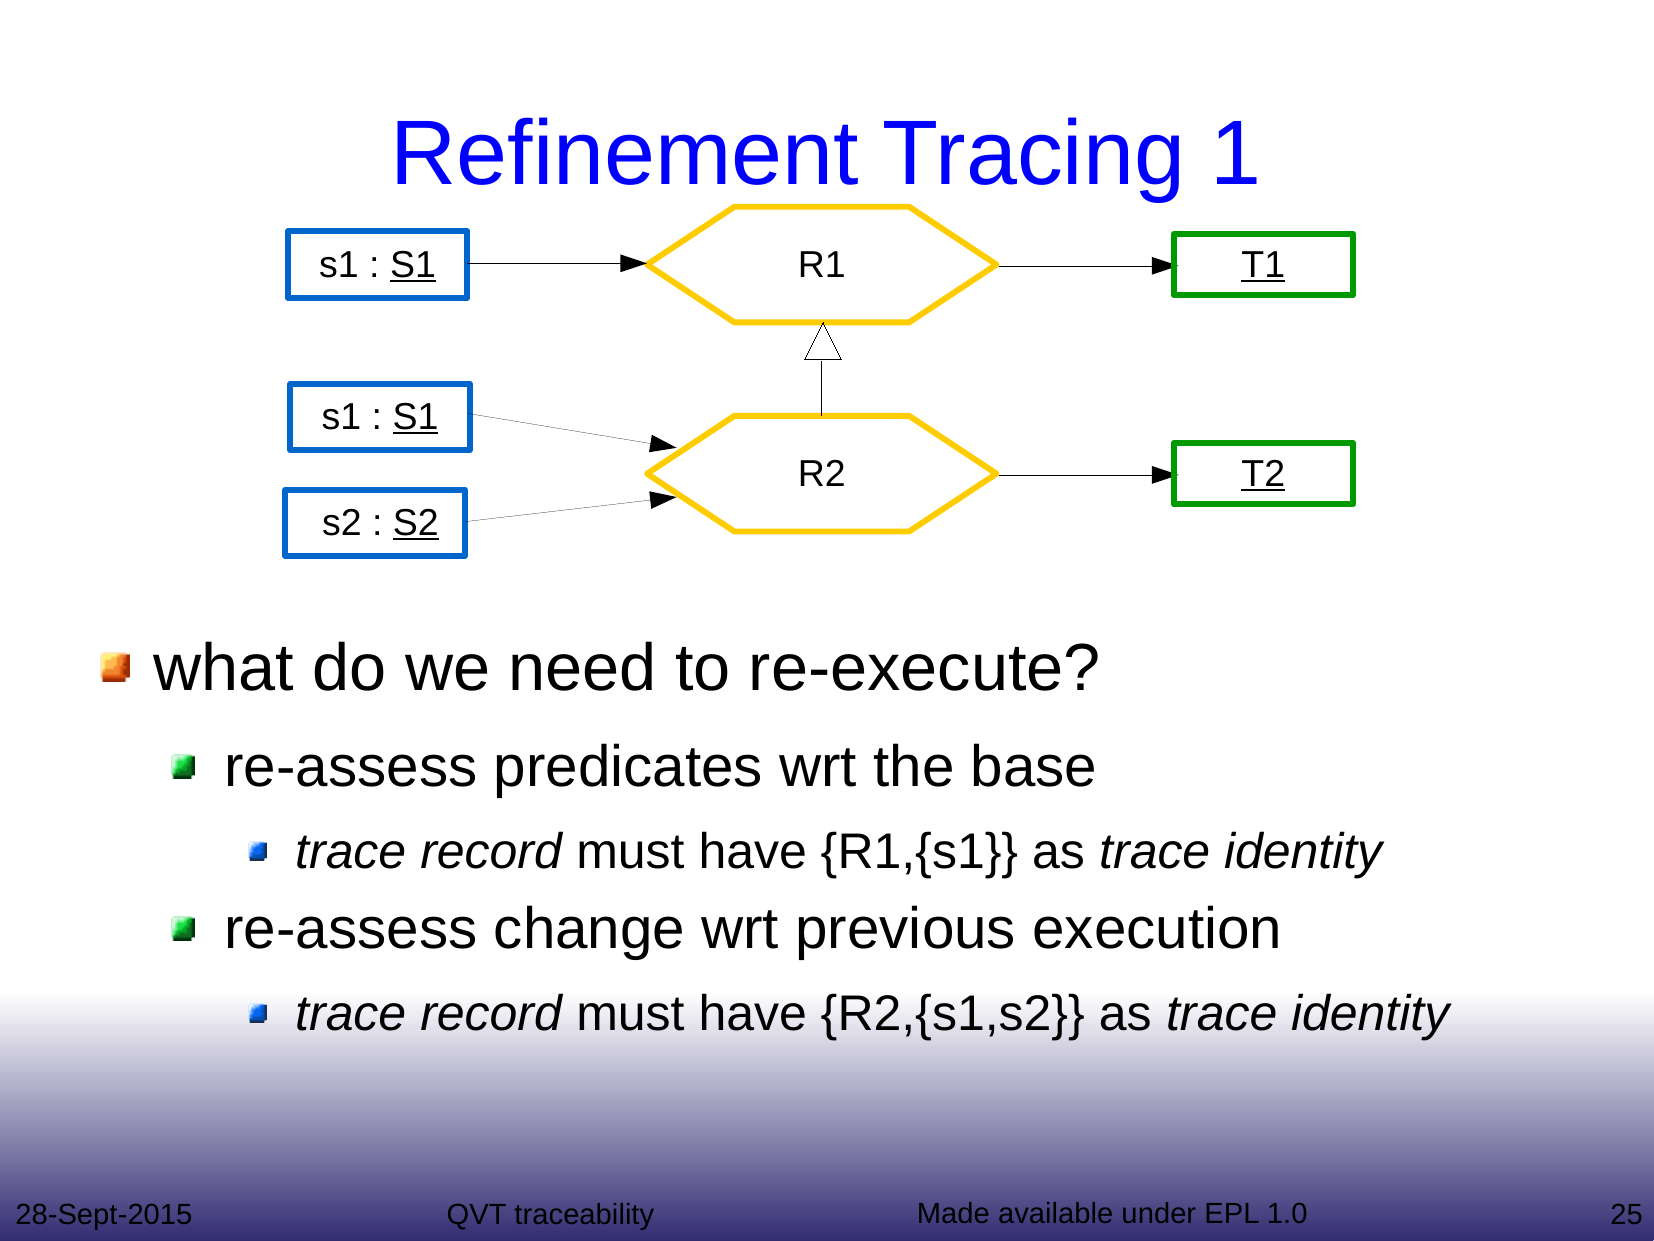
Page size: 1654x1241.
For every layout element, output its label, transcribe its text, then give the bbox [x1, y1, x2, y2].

list what do we need to re-execute? re-assess predicates wrt the base trace record must have {R1,{s1}} as trace identity re-assess change wrt previous execution trace record must have {R2,{s1,s2}} as trace identity [82, 629, 1571, 1147]
text_box R1 [647, 206, 997, 323]
text_box s1 : S1 [287, 231, 468, 298]
title Refinement Tracing 1 [82, 49, 1571, 257]
text_box s2 : S2 [285, 489, 465, 557]
text_box T2 [1173, 442, 1354, 505]
text_box R2 [647, 415, 997, 532]
text_box s1 : S1 [290, 383, 470, 451]
text_box T1 [1173, 233, 1354, 296]
